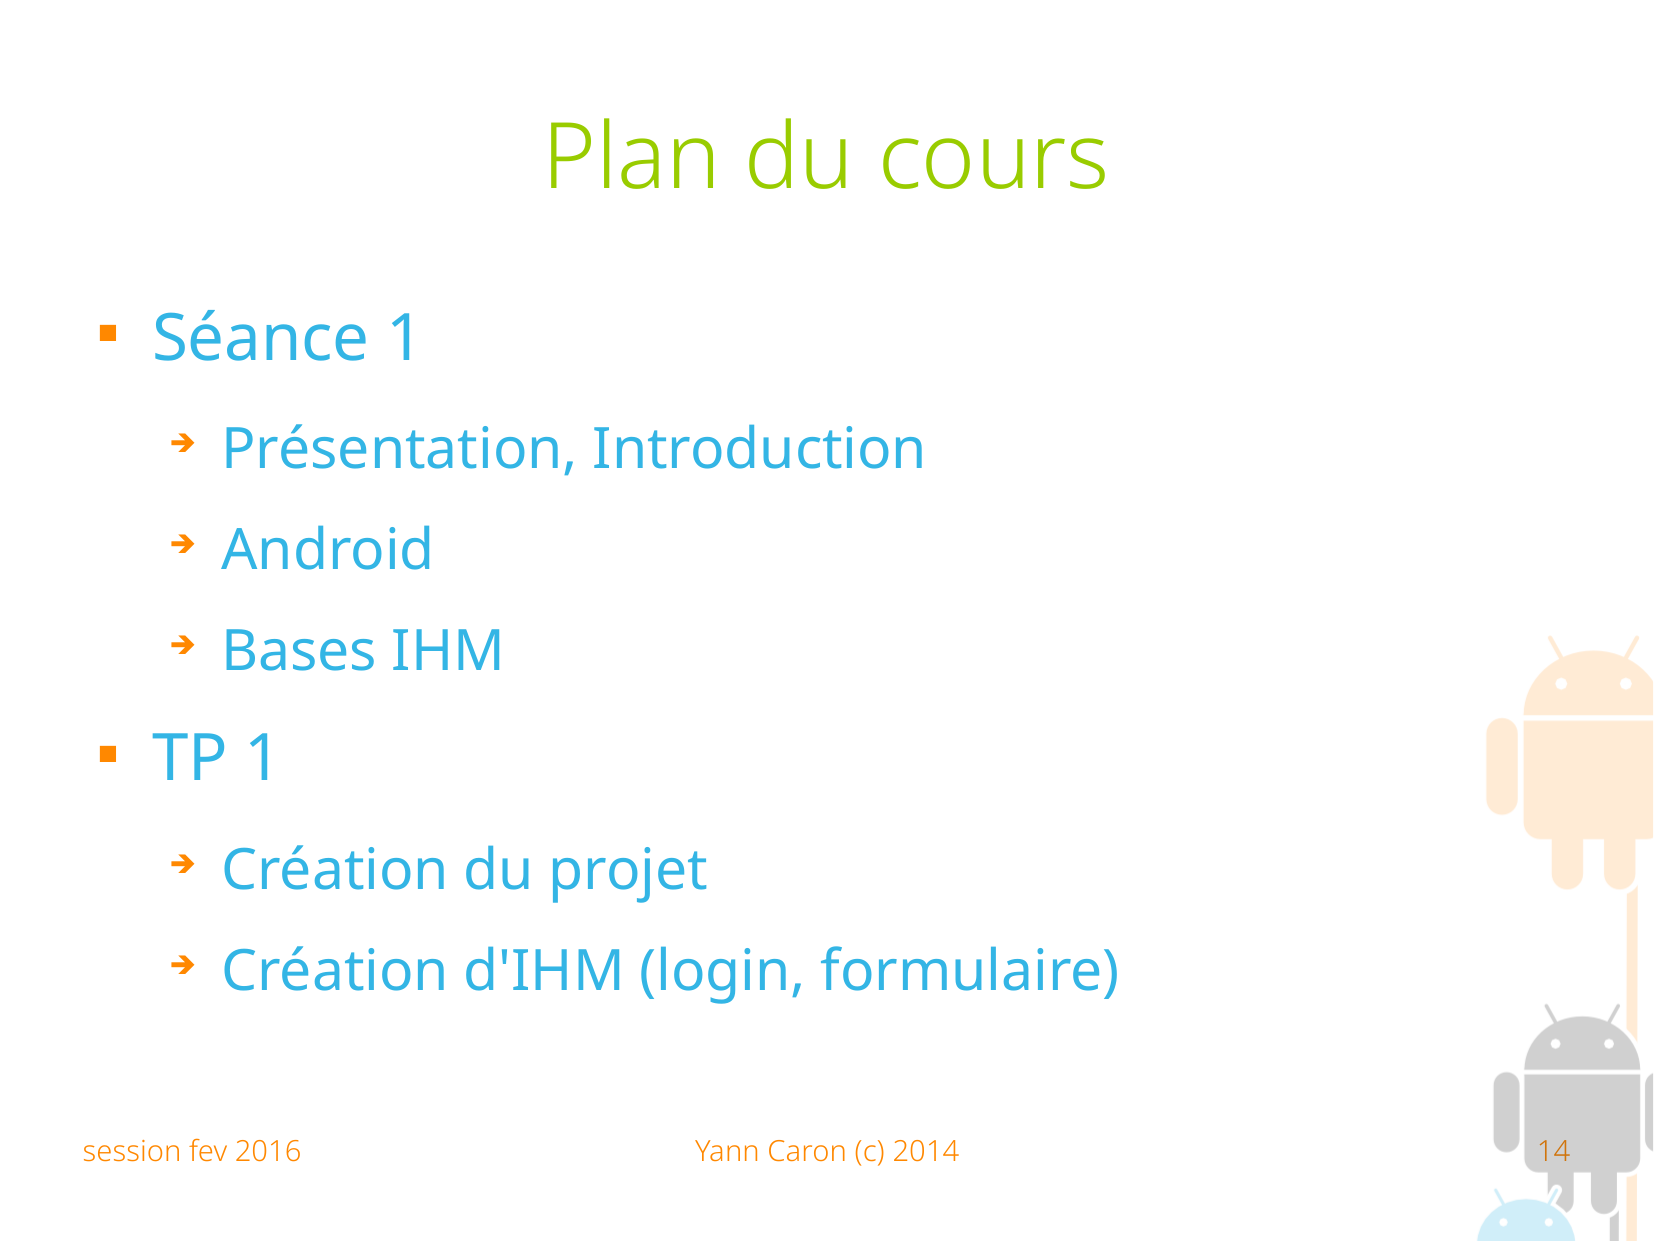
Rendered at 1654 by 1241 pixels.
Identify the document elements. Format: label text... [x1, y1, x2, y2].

picture [240, 423, 1654, 1241]
title Plan du cours [82, 49, 1571, 257]
list Séance 1 Présentation, Introduction Android Bases IHM TP 1 Création du projet Création d'IHM (login, formulaire) [82, 290, 1571, 1010]
